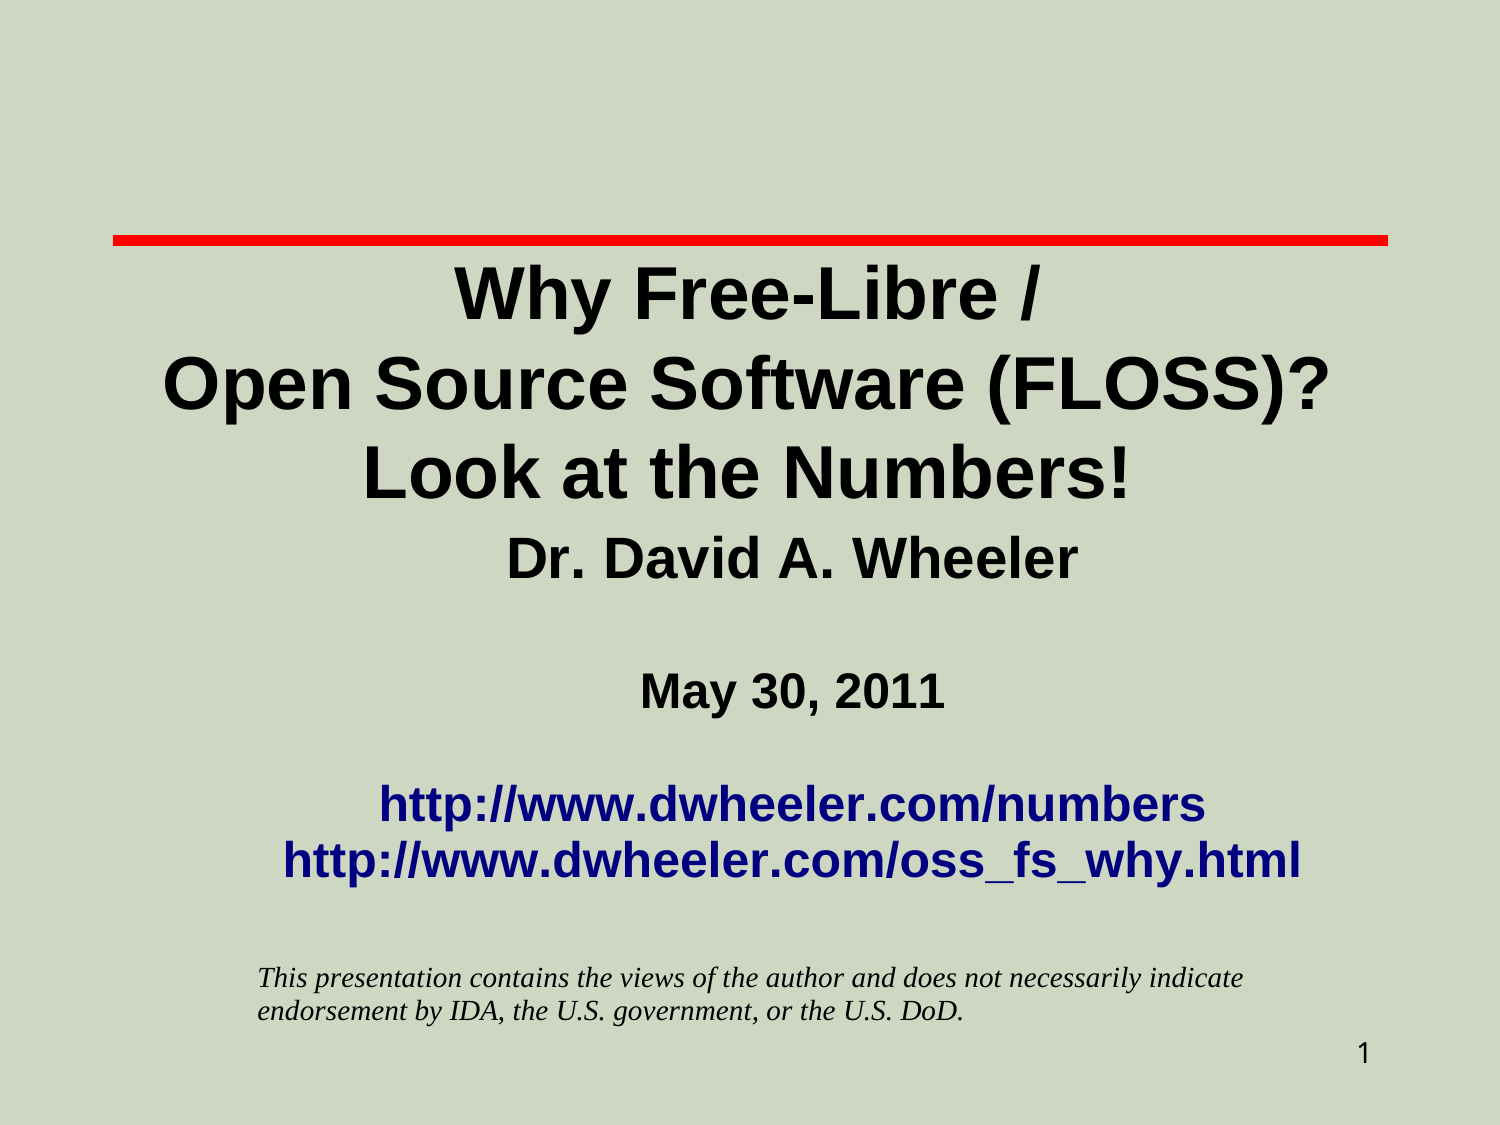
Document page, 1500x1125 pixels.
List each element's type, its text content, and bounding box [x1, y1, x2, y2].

subtitle Dr. David A. Wheeler May 30, 2011 http://www.dwheeler.com/numbers http://www.dwheeler.com/oss_fs_why.html [186, 526, 1325, 910]
title Why Free-Libre / Open Source Software (FLOSS)? Look at the Numbers! [41, 240, 1455, 520]
text_box This presentation contains the views of the author and does not necessarily indicate endorsement by IDA, the U.S. government, or the U.S. DoD. [242, 951, 1278, 1037]
